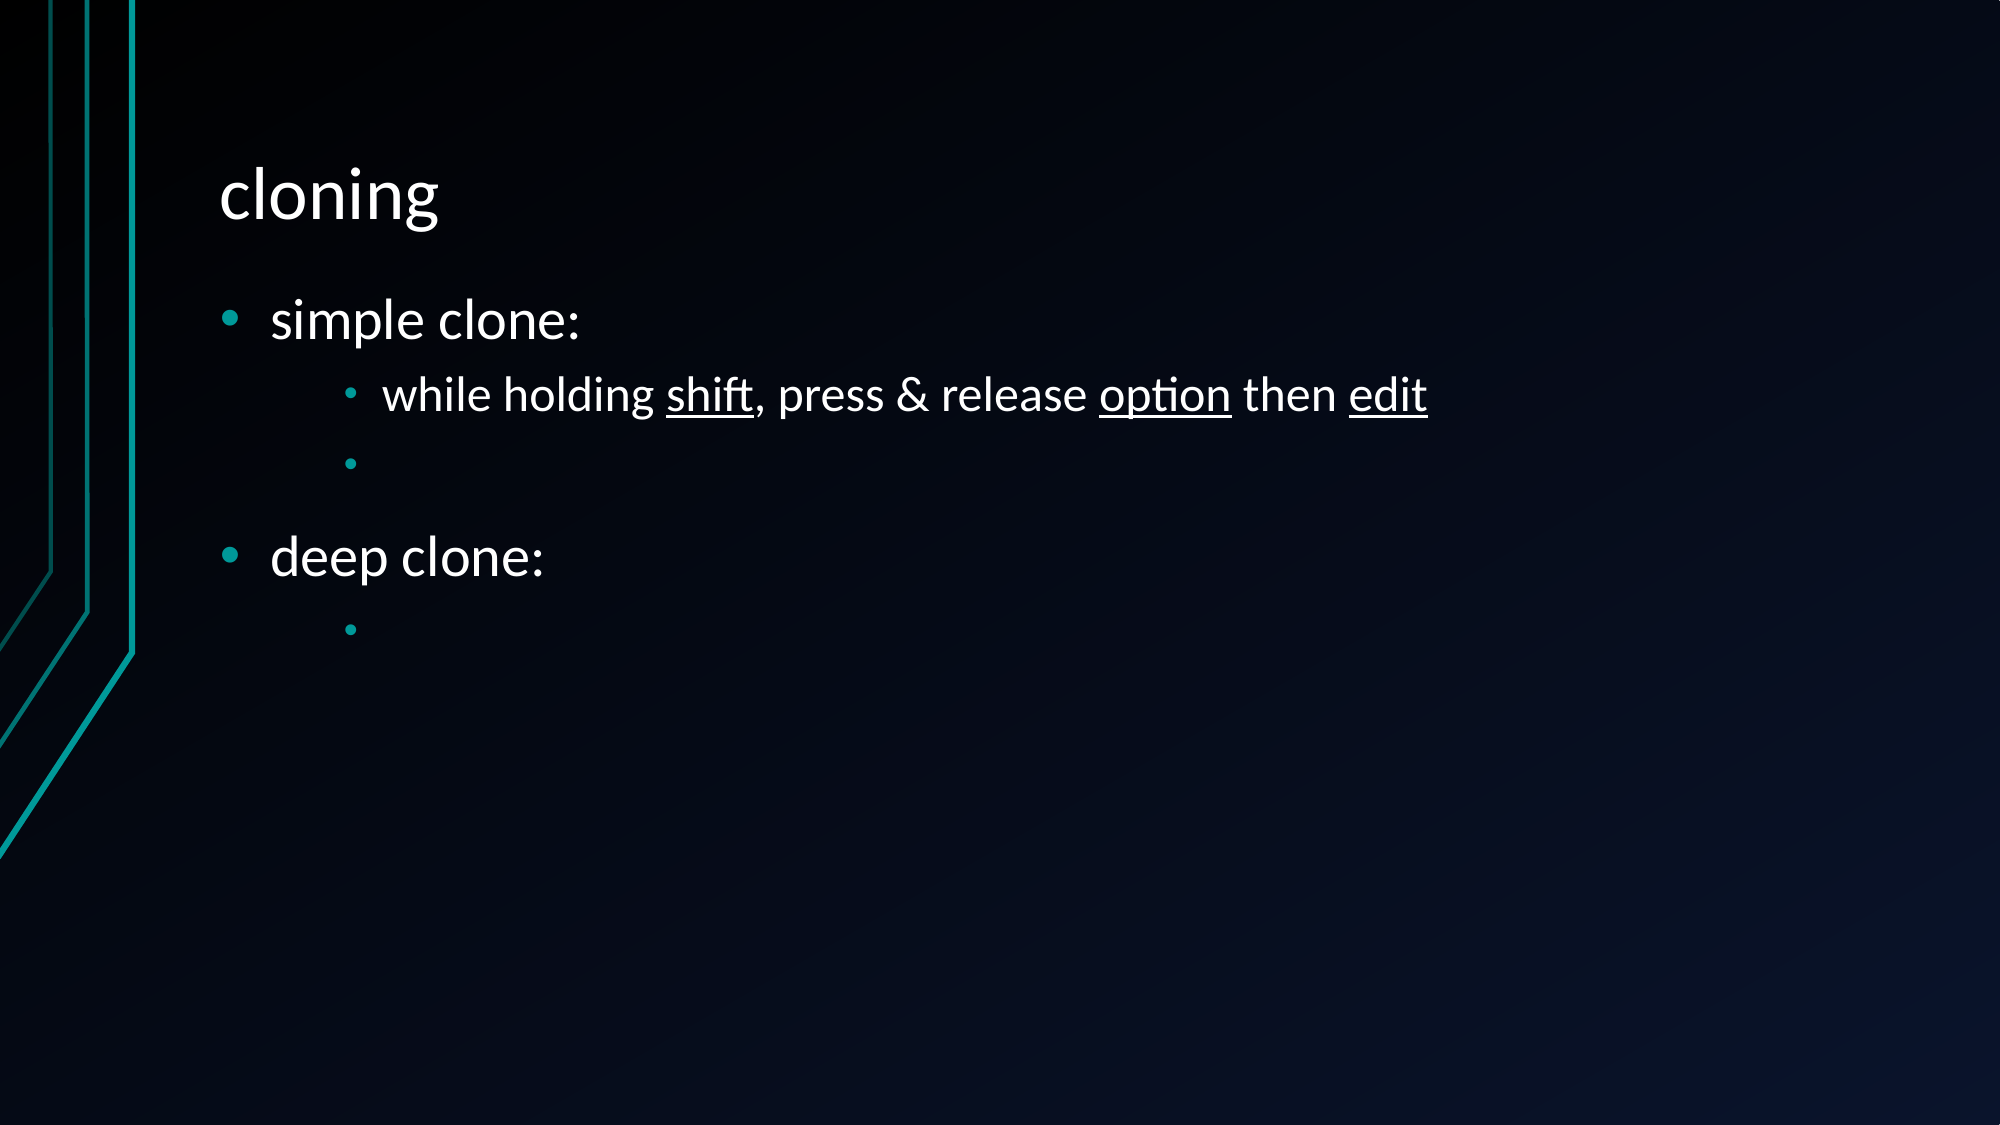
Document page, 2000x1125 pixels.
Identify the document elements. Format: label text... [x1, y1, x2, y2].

list simple clone: while holding shift, press & release option then edit deep clone: [199, 279, 1900, 1012]
title cloning [199, 45, 1900, 246]
